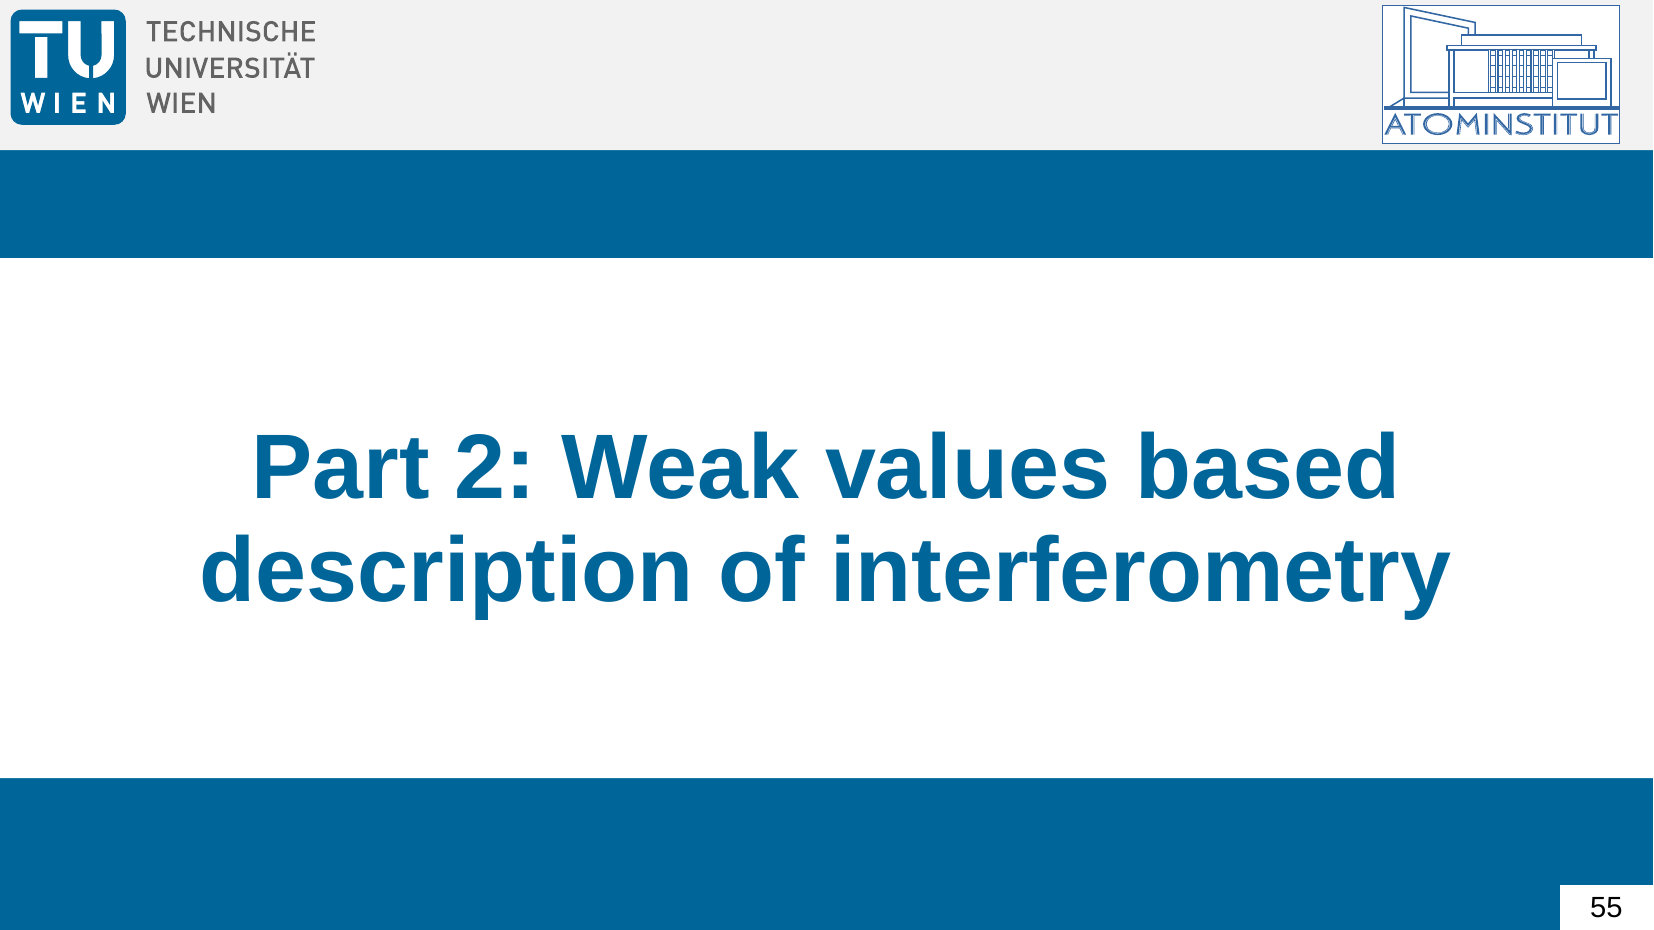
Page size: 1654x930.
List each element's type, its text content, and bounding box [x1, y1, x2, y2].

title Part 2: Weak values based description of interferometry [0, 258, 1653, 779]
picture [1382, 5, 1620, 144]
